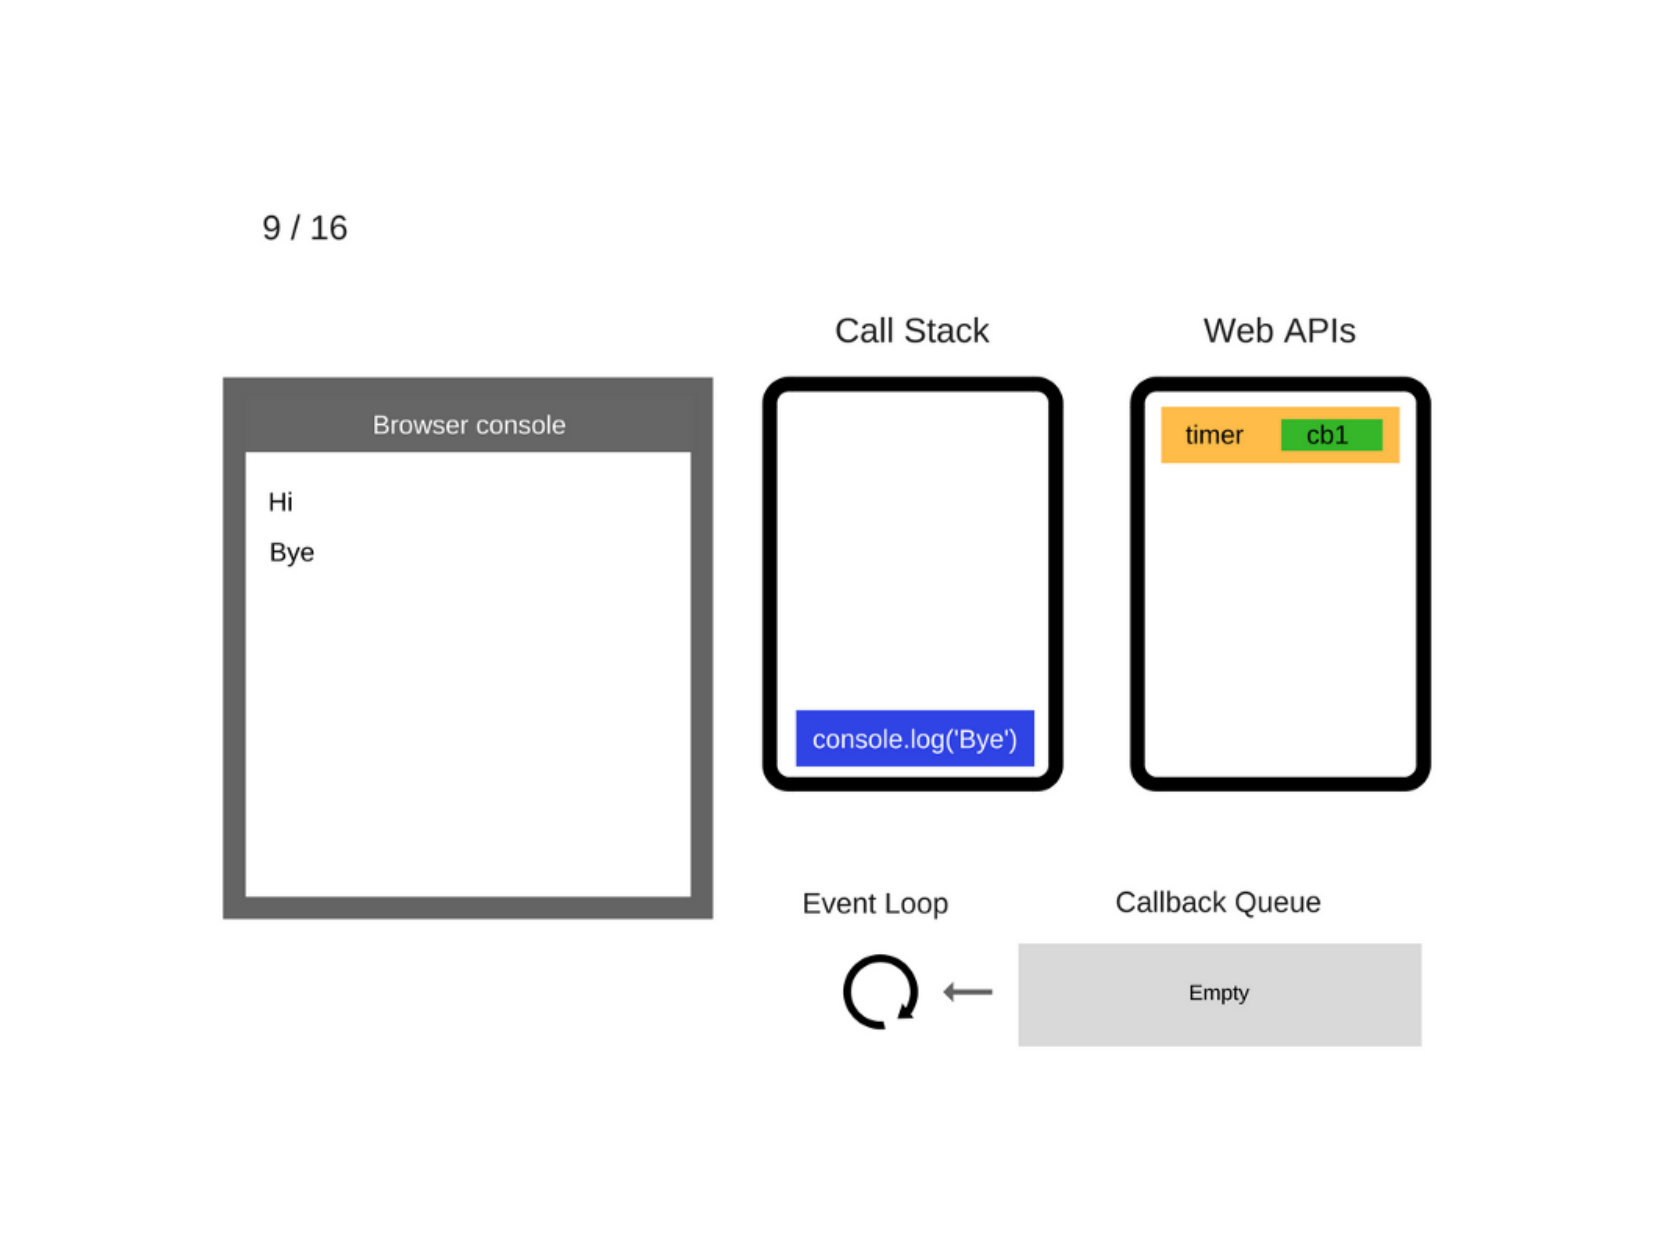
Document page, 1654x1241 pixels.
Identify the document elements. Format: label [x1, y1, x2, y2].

picture [201, 194, 1452, 1133]
